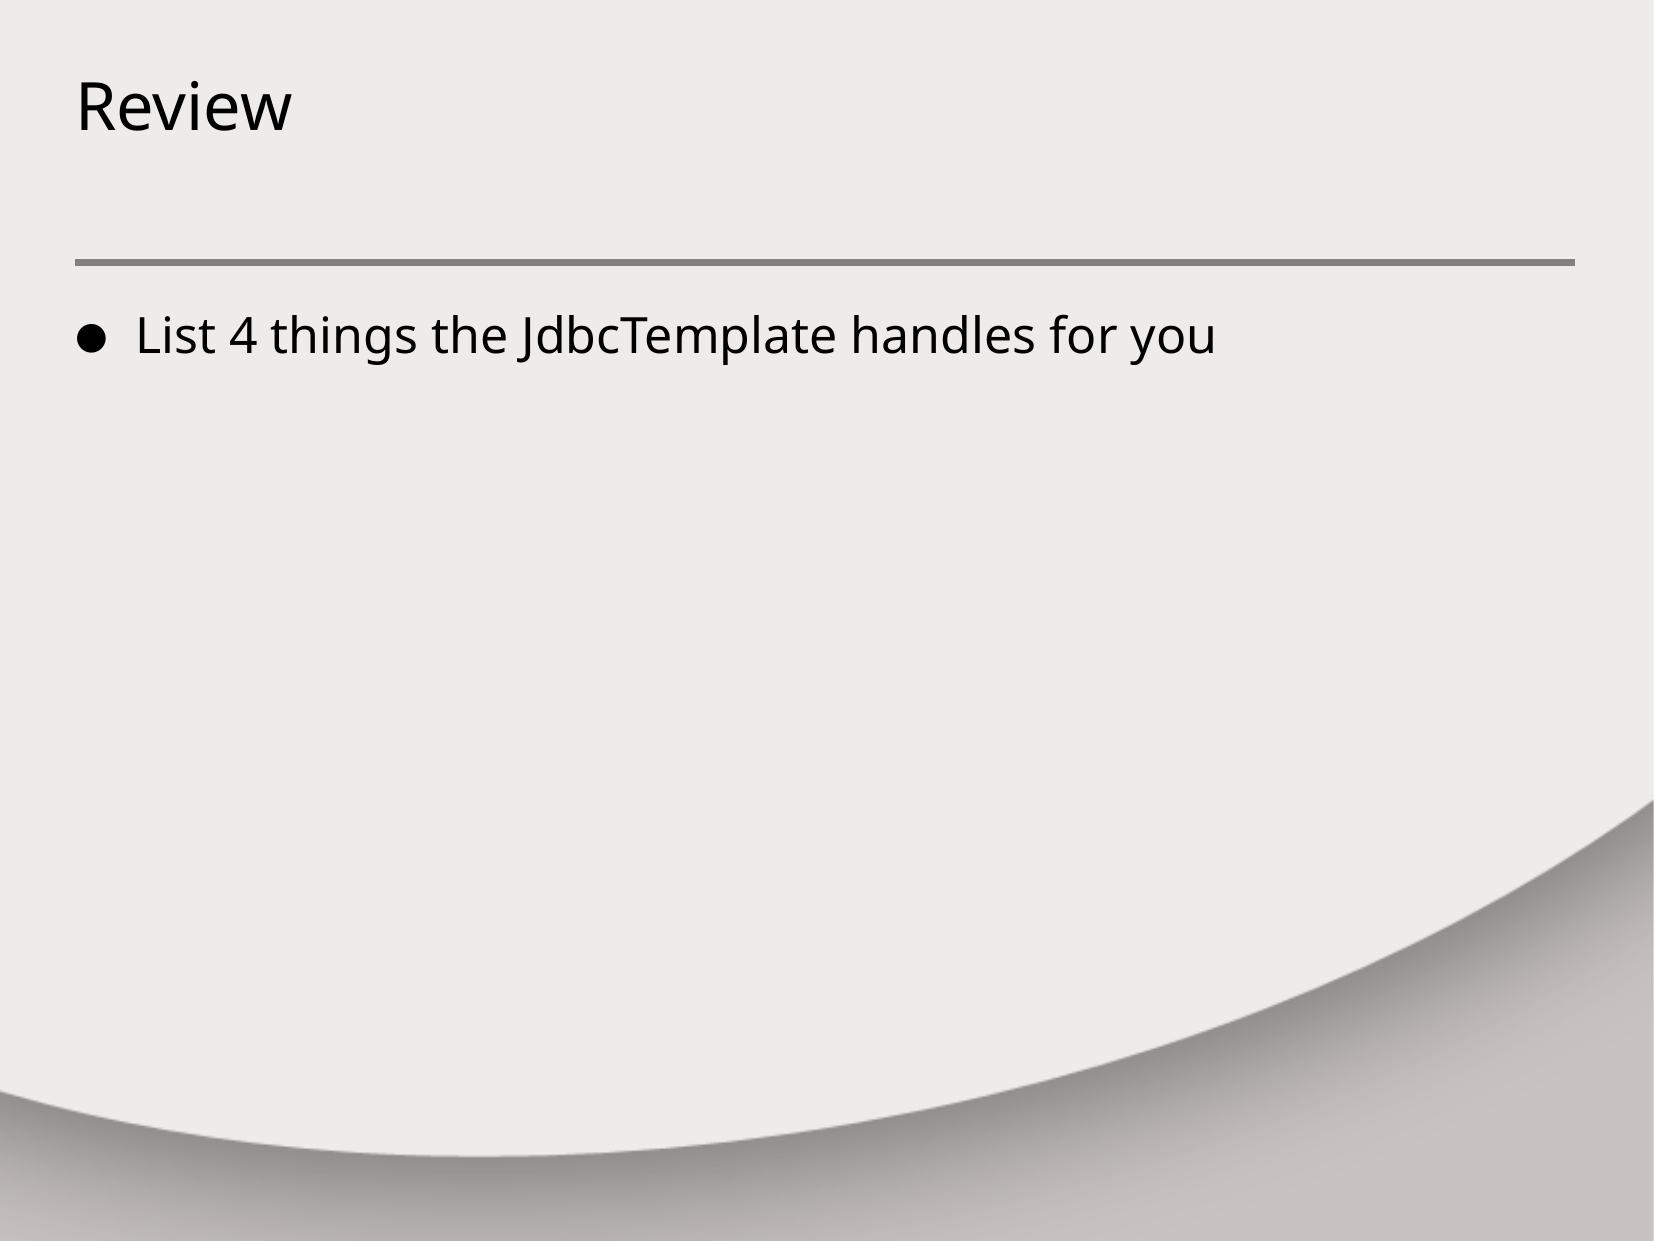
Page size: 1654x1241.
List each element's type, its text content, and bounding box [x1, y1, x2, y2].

list List 4 things the JdbcTemplate handles for you [75, 300, 1576, 1163]
title Review [75, 75, 1576, 226]
picture [0, 0, 1654, 1241]
